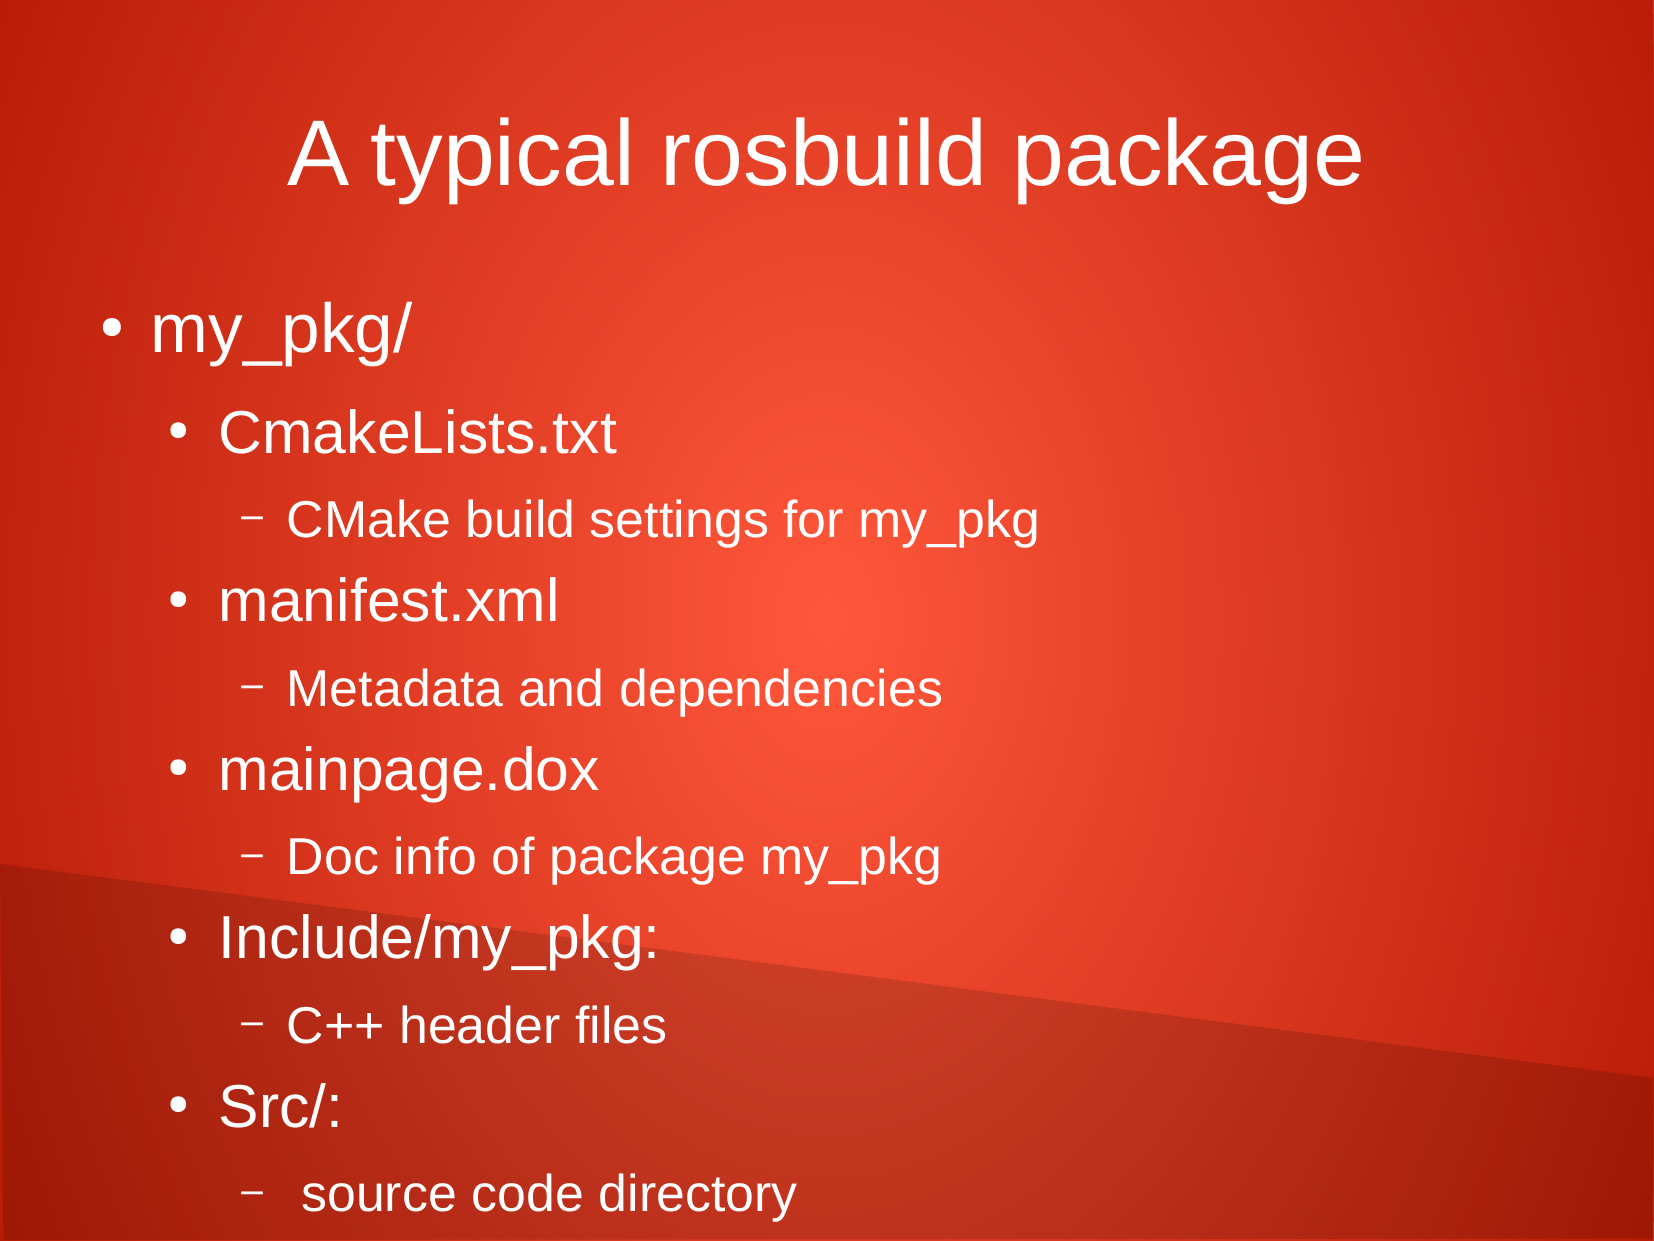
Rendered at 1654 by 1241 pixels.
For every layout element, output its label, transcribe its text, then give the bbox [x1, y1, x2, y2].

title A typical rosbuild package [82, 49, 1571, 257]
list my_pkg/ CmakeLists.txt CMake build settings for my_pkg manifest.xml Metadata and dependencies mainpage.dox Doc info of package my_pkg Include/my_pkg: C++ header files Src/: source code directory [82, 290, 1571, 1231]
